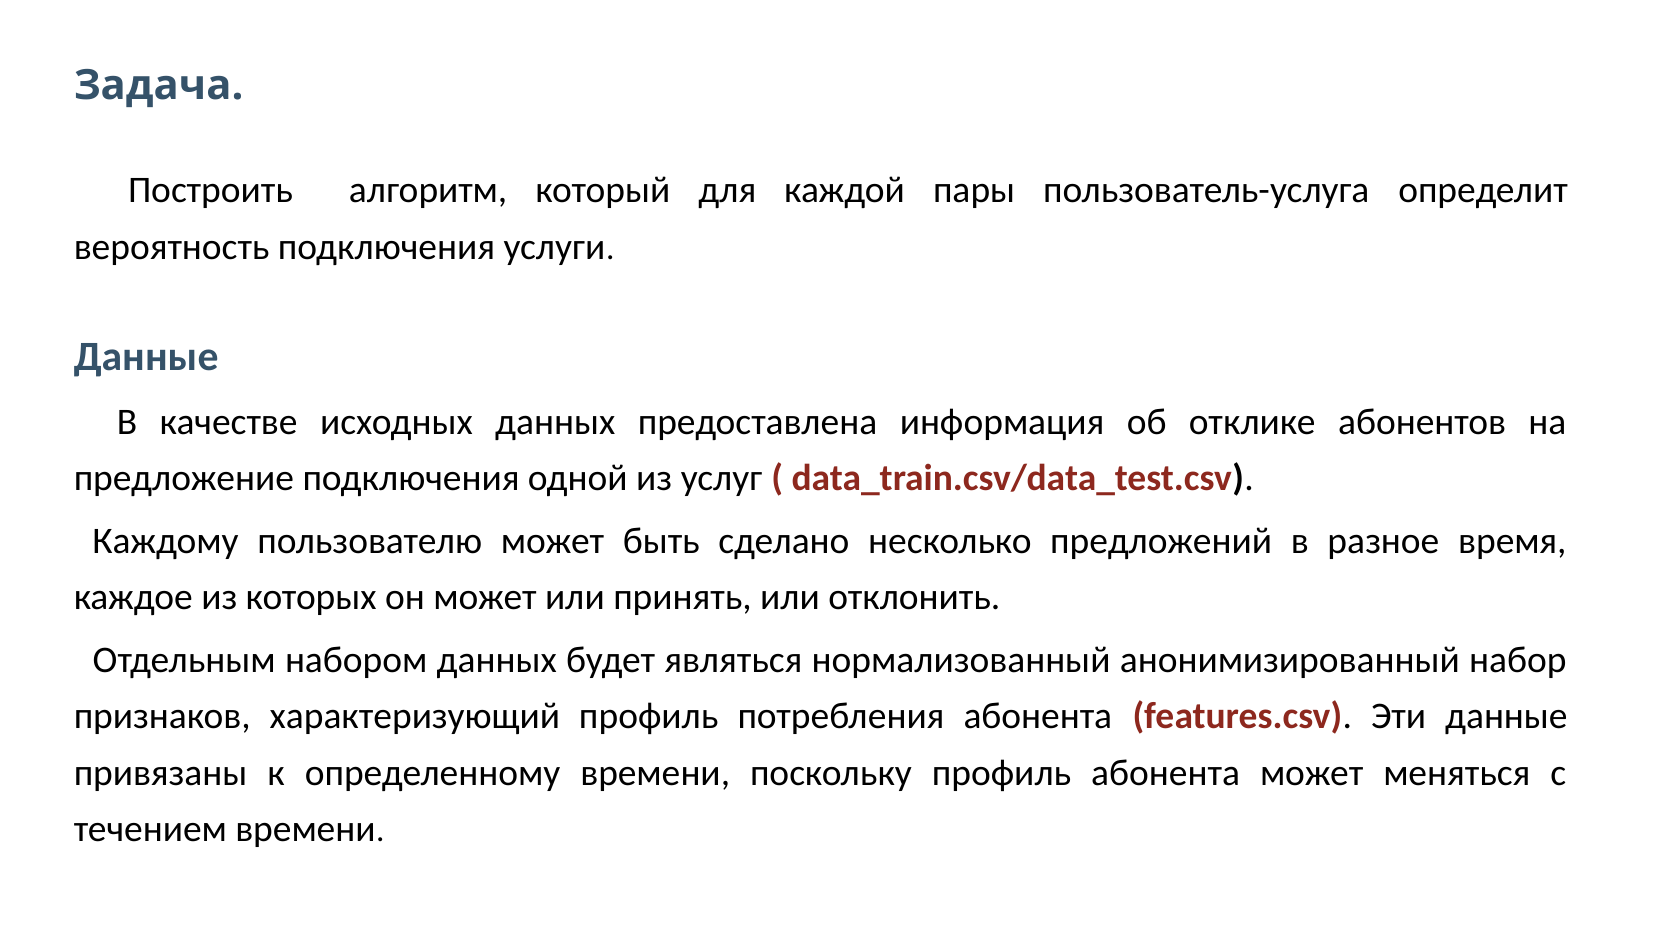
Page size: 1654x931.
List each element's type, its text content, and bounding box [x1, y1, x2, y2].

text_box Задача. Построить алгоритм, который для каждой пары пользователь-услуга определит вероятность подключения услуги. Данные В качестве исходных данных предоставлена информация об отклике абонентов на предложение подключения одной из услуг ( data_train.csv/data_test.csv). Каждому пользователю может быть сделано несколько предложений в разное время, каждое из которых он может или принять, или отклонить. Отдельным набором данных будет являться нормализованный анонимизированный набор признаков, характеризующий профиль потребления абонента (features.csv). Эти данные привязаны к определенному времени, поскольку профиль абонента может меняться с течением времени. [59, 47, 1583, 917]
